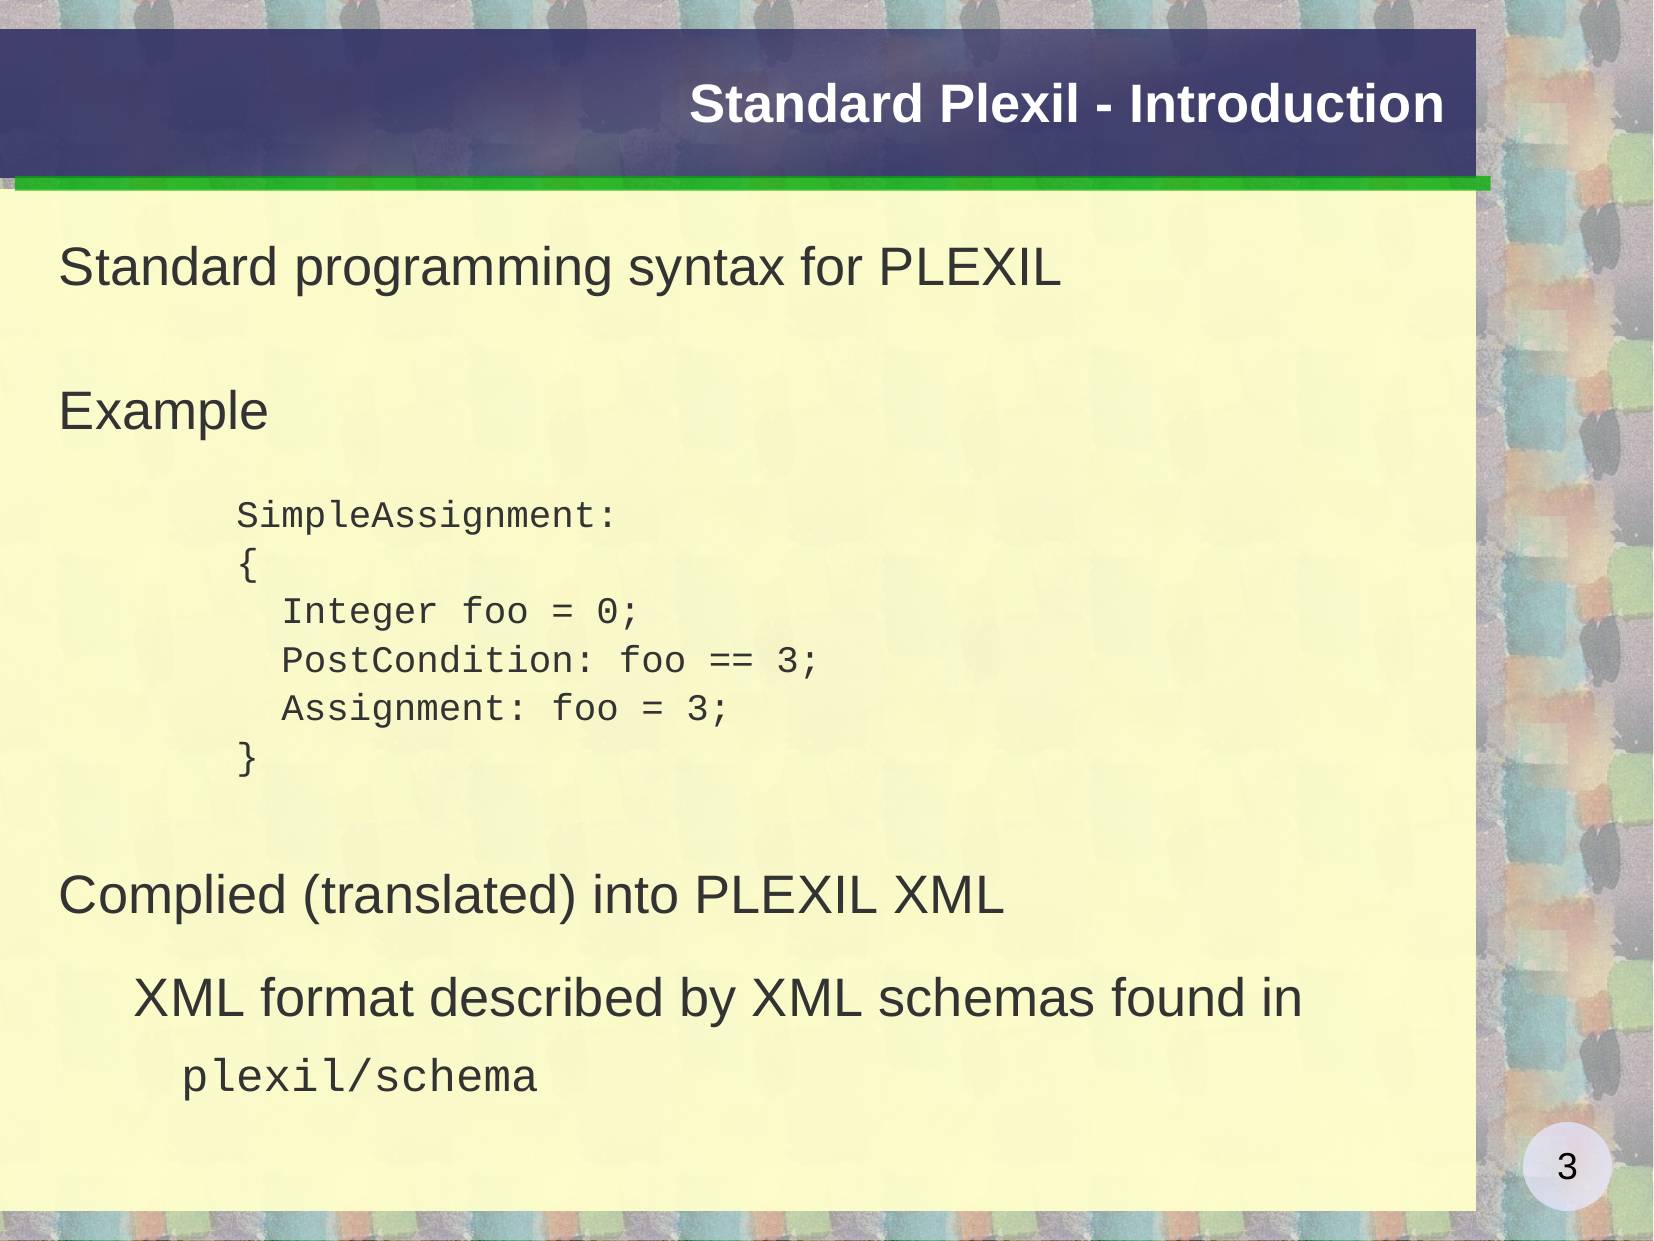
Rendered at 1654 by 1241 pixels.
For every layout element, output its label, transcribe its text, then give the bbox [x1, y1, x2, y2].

title Standard Plexil - Introduction [29, 66, 1447, 141]
list Standard programming syntax for PLEXIL Example SimpleAssignment: { Integer foo = 0; PostCondition: foo == 3; Assignment: foo = 3; } Complied (translated) into PLEXIL XML XML format described by XML schemas found in plexil/schema [58, 236, 1417, 1167]
